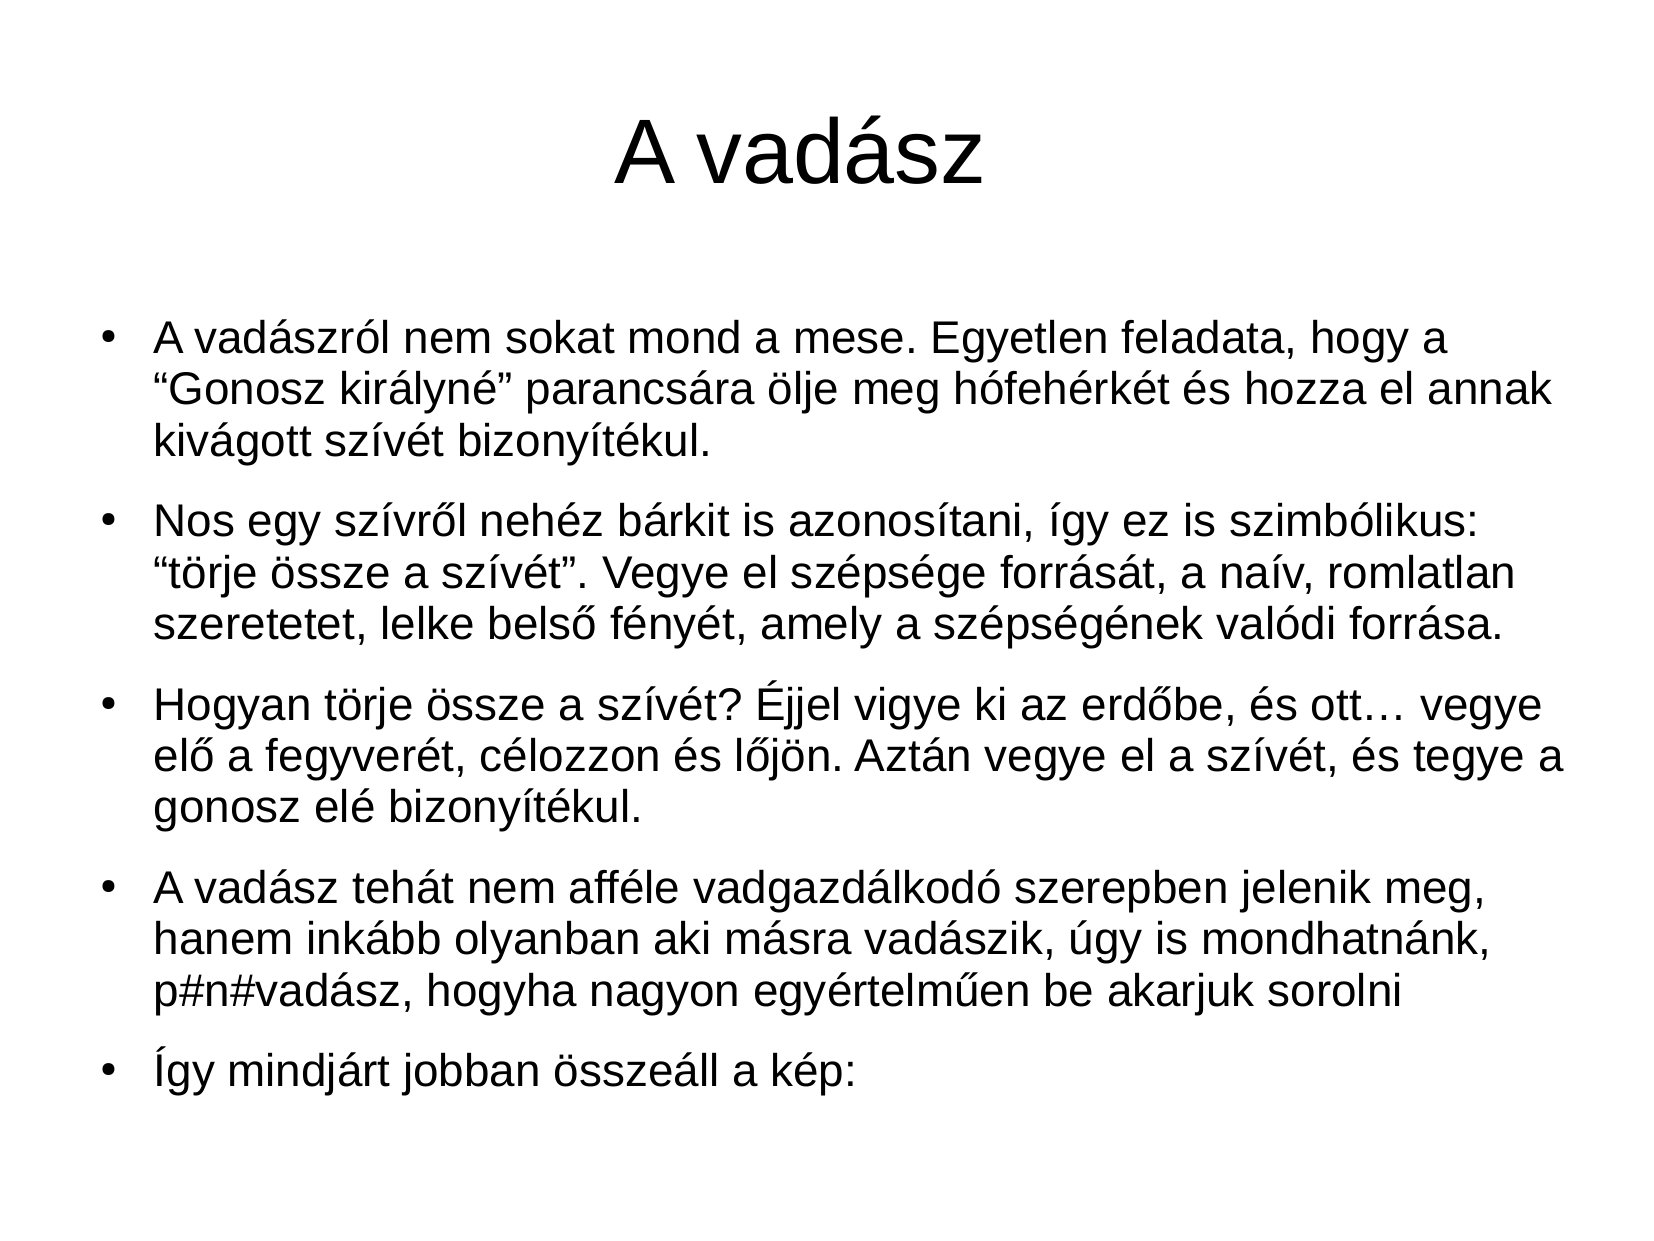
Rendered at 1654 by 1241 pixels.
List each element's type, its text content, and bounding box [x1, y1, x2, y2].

title A vadász [56, 47, 1546, 255]
list A vadászról nem sokat mond a mese. Egyetlen feladata, hogy a “Gonosz királyné” parancsára ölje meg hófehérkét és hozza el annak kivágott szívét bizonyítékul. Nos egy szívről nehéz bárkit is azonosítani, így ez is szimbólikus: “törje össze a szívét”. Vegye el szépsége forrását, a naív, romlatlan szeretetet, lelke belső fényét, amely a szépségének valódi forrása. Hogyan törje össze a szívét? Éjjel vigye ki az erdőbe, és ott… vegye elő a fegyverét, célozzon és lőjön. Aztán vegye el a szívét, és tegye a gonosz elé bizonyítékul. A vadász tehát nem afféle vadgazdálkodó szerepben jelenik meg, hanem inkább olyanban aki másra vadászik, úgy is mondhatnánk, p#n#vadász, hogyha nagyon egyértelműen be akarjuk sorolni Így mindjárt jobban összeáll a kép: [82, 231, 1571, 1186]
